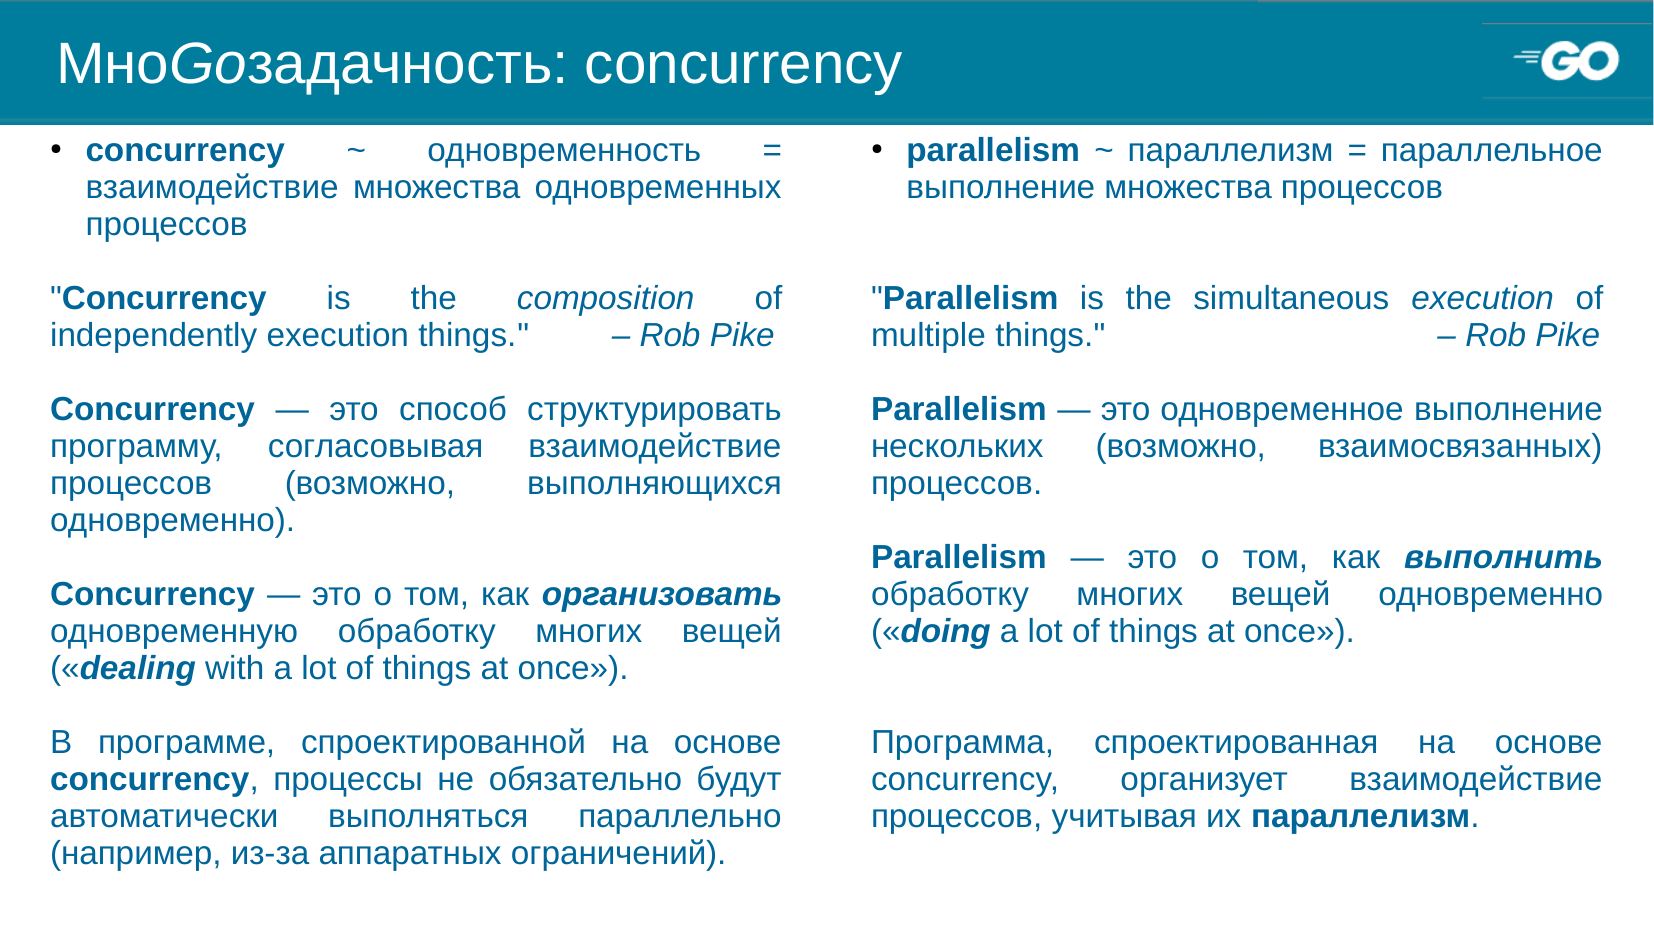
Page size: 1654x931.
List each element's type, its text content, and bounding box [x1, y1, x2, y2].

picture [1542, 41, 1619, 81]
text_box concurrency ~ одновременность = взаимодействие множества одновременных процессов "Concurrency is the composition of independently execution things." ‒ Rob Pike Concurrency — это способ структурировать программу, согласовывая взаимодействие процессов (возможно, выполняющихся одновременно). Concurrency — это о том, как организовать одновременную обработку многих вещей («dealing with a lot of things at once»). В программе, спроектированной на основе concurrency, процессы не обязательно будут автоматически выполняться параллельно (например, из-за аппаратных ограничений). [35, 124, 798, 898]
text_box parallelism ~ параллелизм = параллельное выполнение множества процессов "Parallelism is the simultaneous execution of multiple things." ‒ Rob Pike Parallelism — это одновременное выполнение нескольких (возможно, взаимосвязанных) процессов. Parallelism — это о том, как выполнить обработку многих вещей одновременно («doing a lot of things at once»). Программа, спроектированная на основе concurrency, организует взаимодействие процессов, учитывая их параллелизм. [856, 124, 1619, 898]
text_box МноGoзадачность: concurrency [41, 23, 1495, 104]
